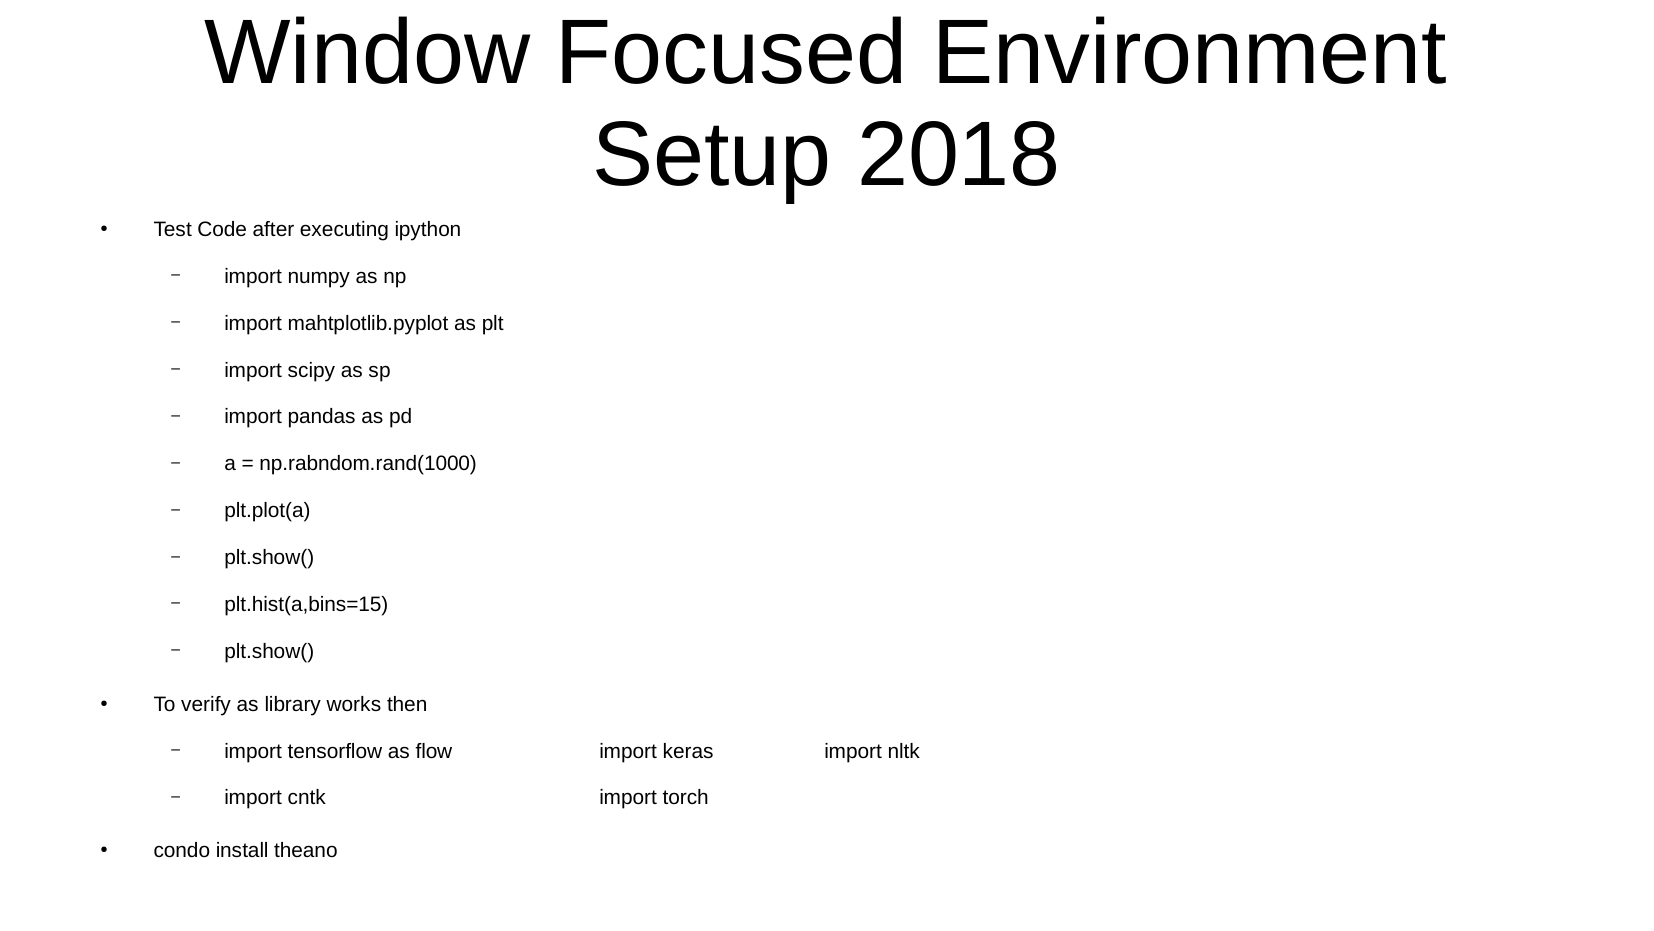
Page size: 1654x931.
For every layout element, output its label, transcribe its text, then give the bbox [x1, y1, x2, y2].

title Window Focused Environment Setup 2018 [82, 0, 1571, 206]
list Test Code after executing ipython import numpy as np import mahtplotlib.pyplot as plt import scipy as sp import pandas as pd a = np.rabndom.rand(1000) plt.plot(a) plt.show() plt.hist(a,bins=15) plt.show() To verify as library works then import tensorflow as flow import keras import nltk import cntk import torch condo install theano [82, 217, 1621, 901]
